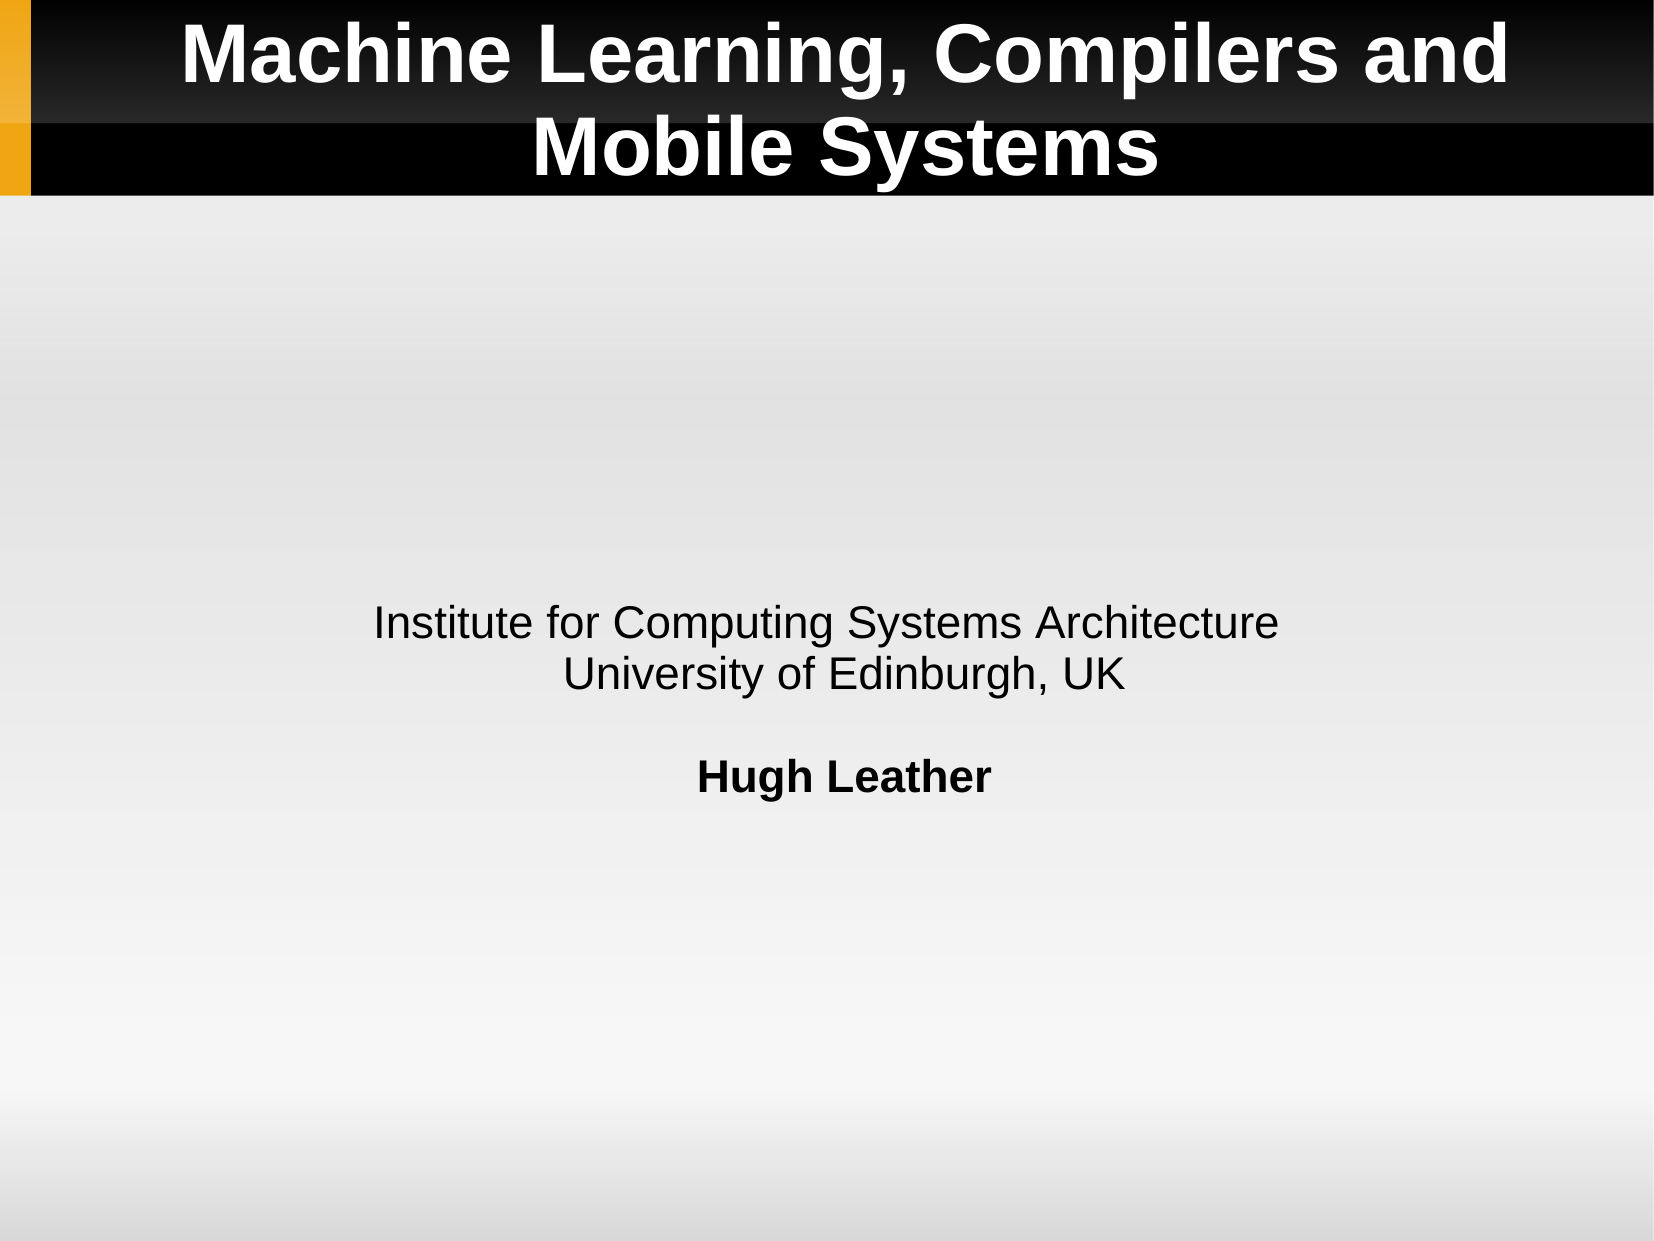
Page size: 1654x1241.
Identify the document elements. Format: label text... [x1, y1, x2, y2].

subtitle Institute for Computing Systems Architecture University of Edinburgh, UK Hugh Leather [82, 290, 1571, 1109]
picture [0, 0, 1654, 1241]
title Machine Learning, Compilers and Mobile Systems [39, 4, 1654, 197]
